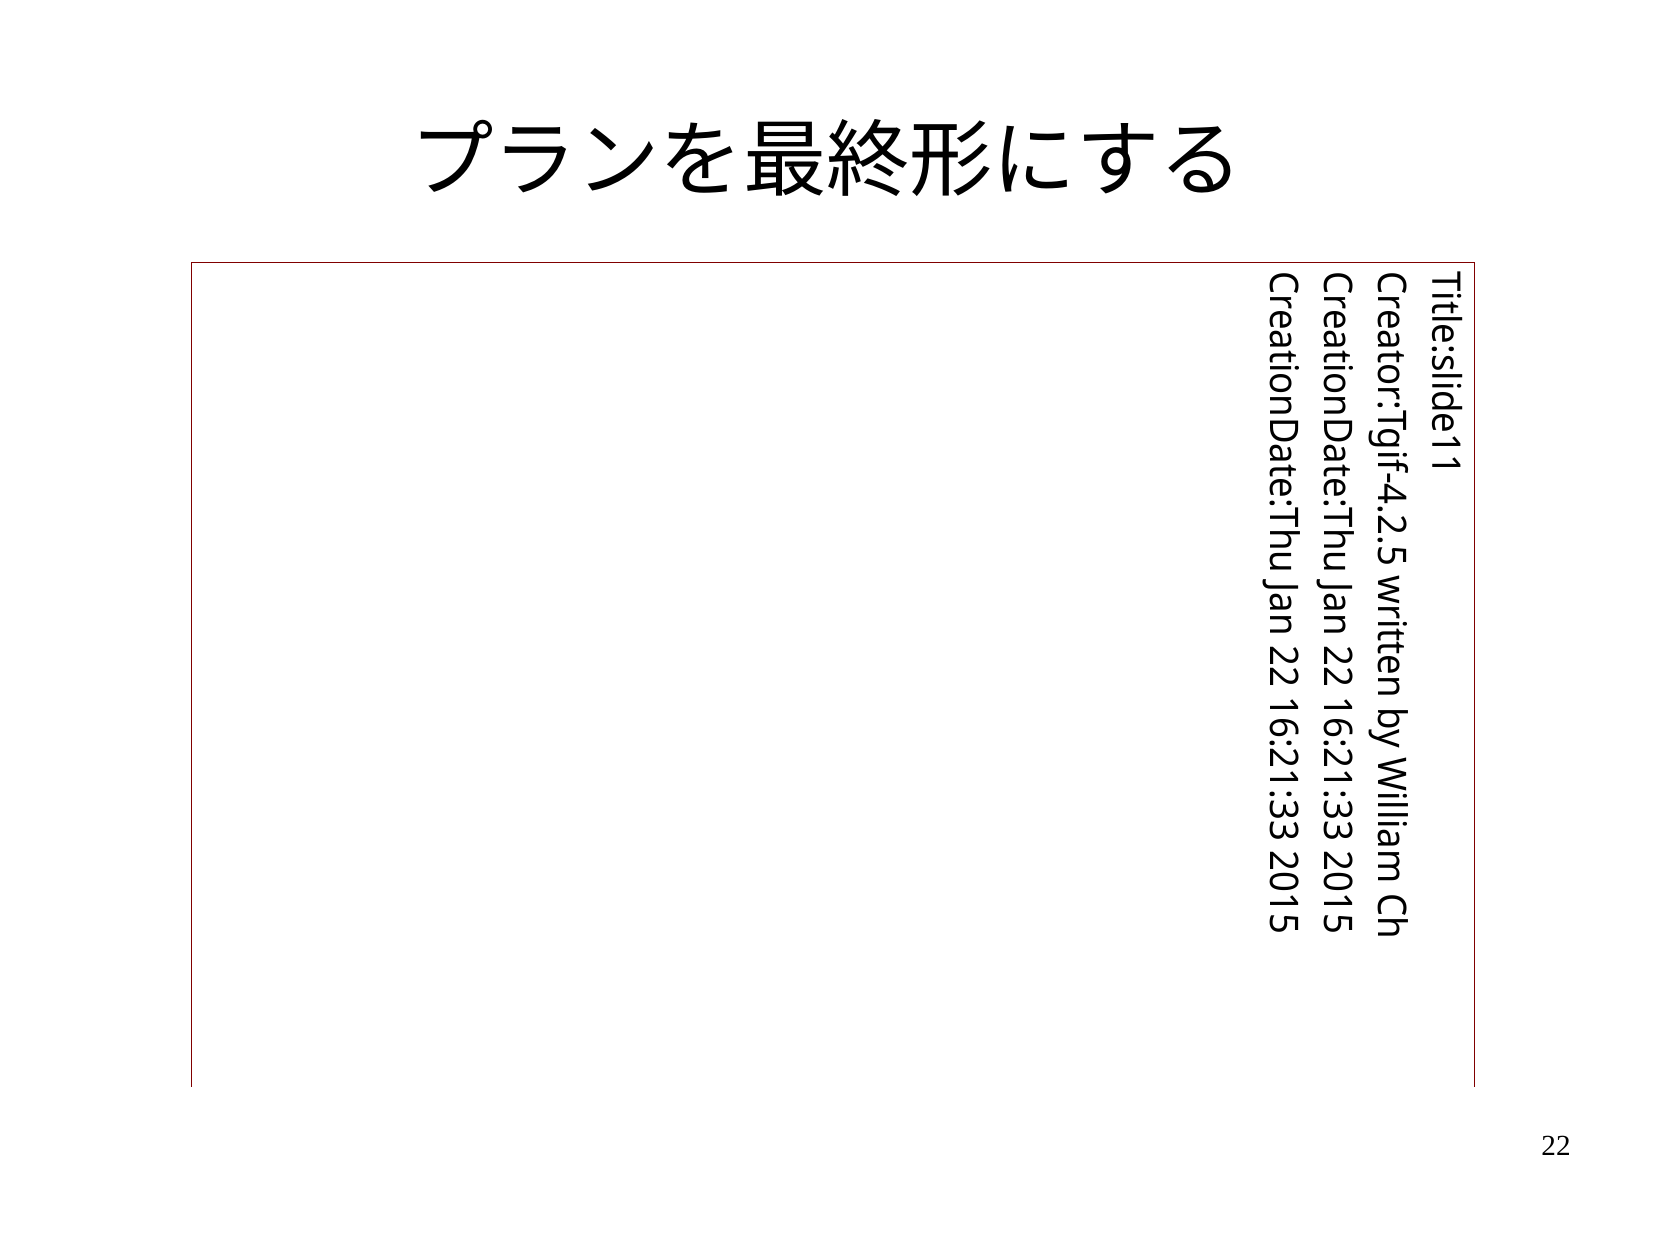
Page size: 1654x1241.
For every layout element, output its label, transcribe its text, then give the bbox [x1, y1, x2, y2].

title プランを最終形にする [82, 49, 1571, 257]
picture [190, 259, 1477, 1087]
